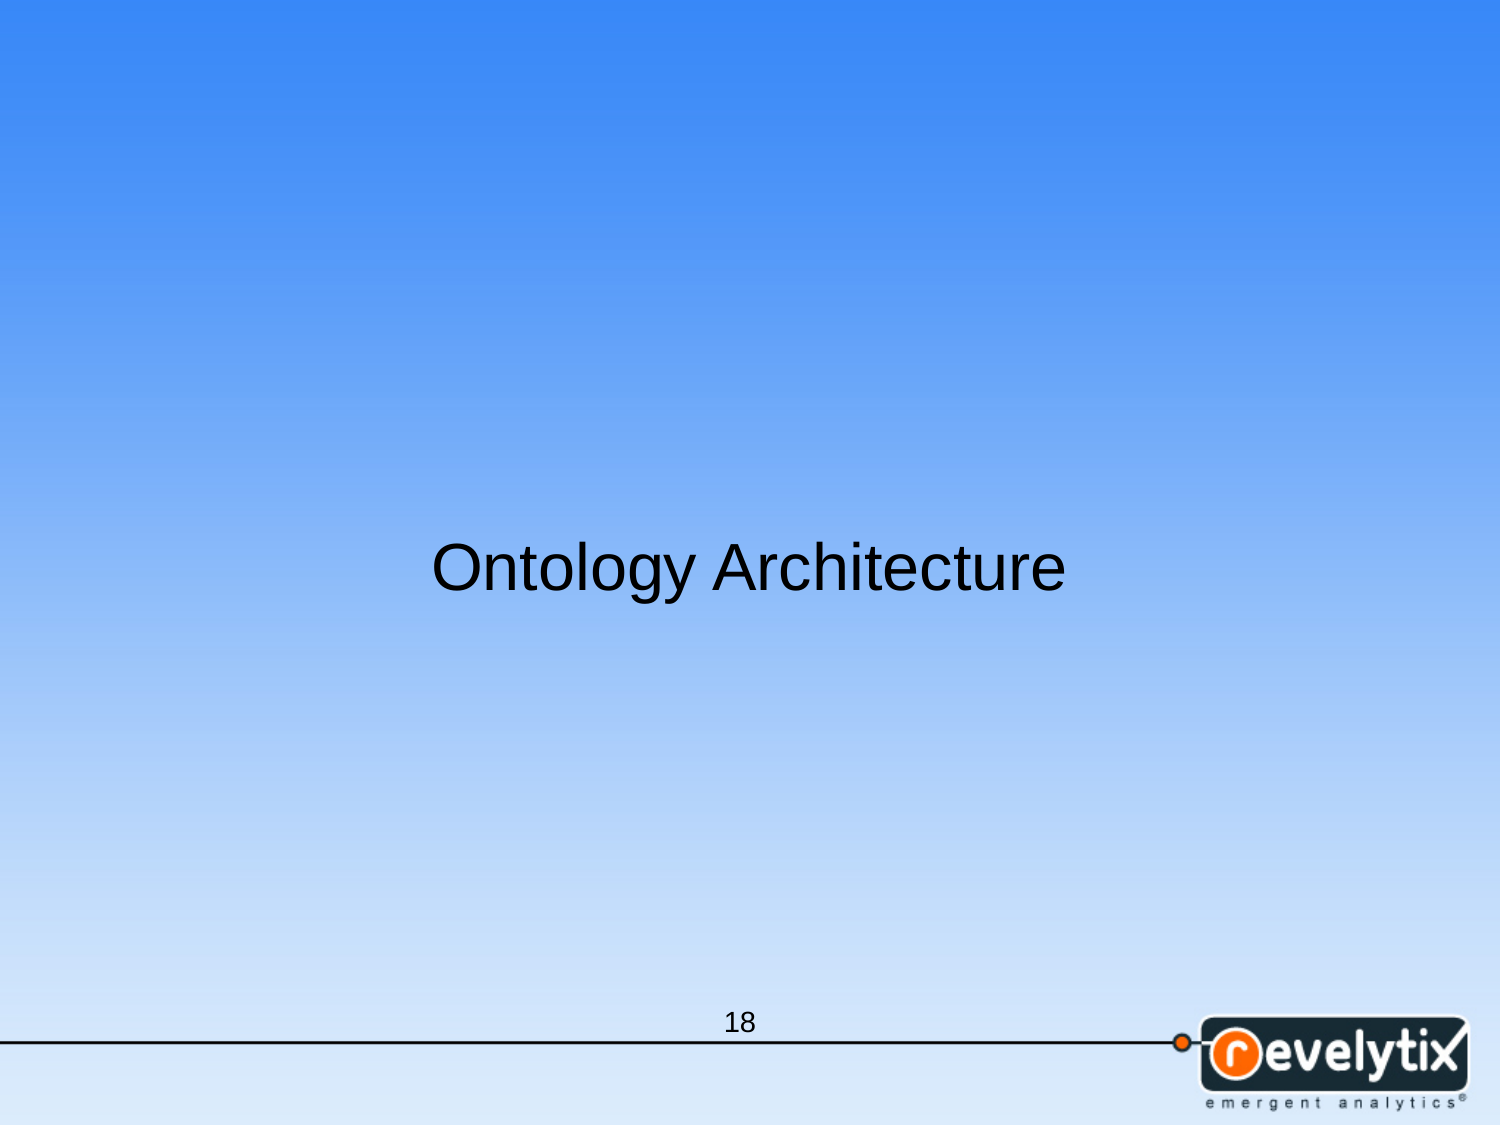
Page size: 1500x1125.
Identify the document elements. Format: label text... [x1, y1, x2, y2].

picture [0, 0, 1500, 1125]
subtitle Ontology Architecture [5, 37, 1494, 1098]
